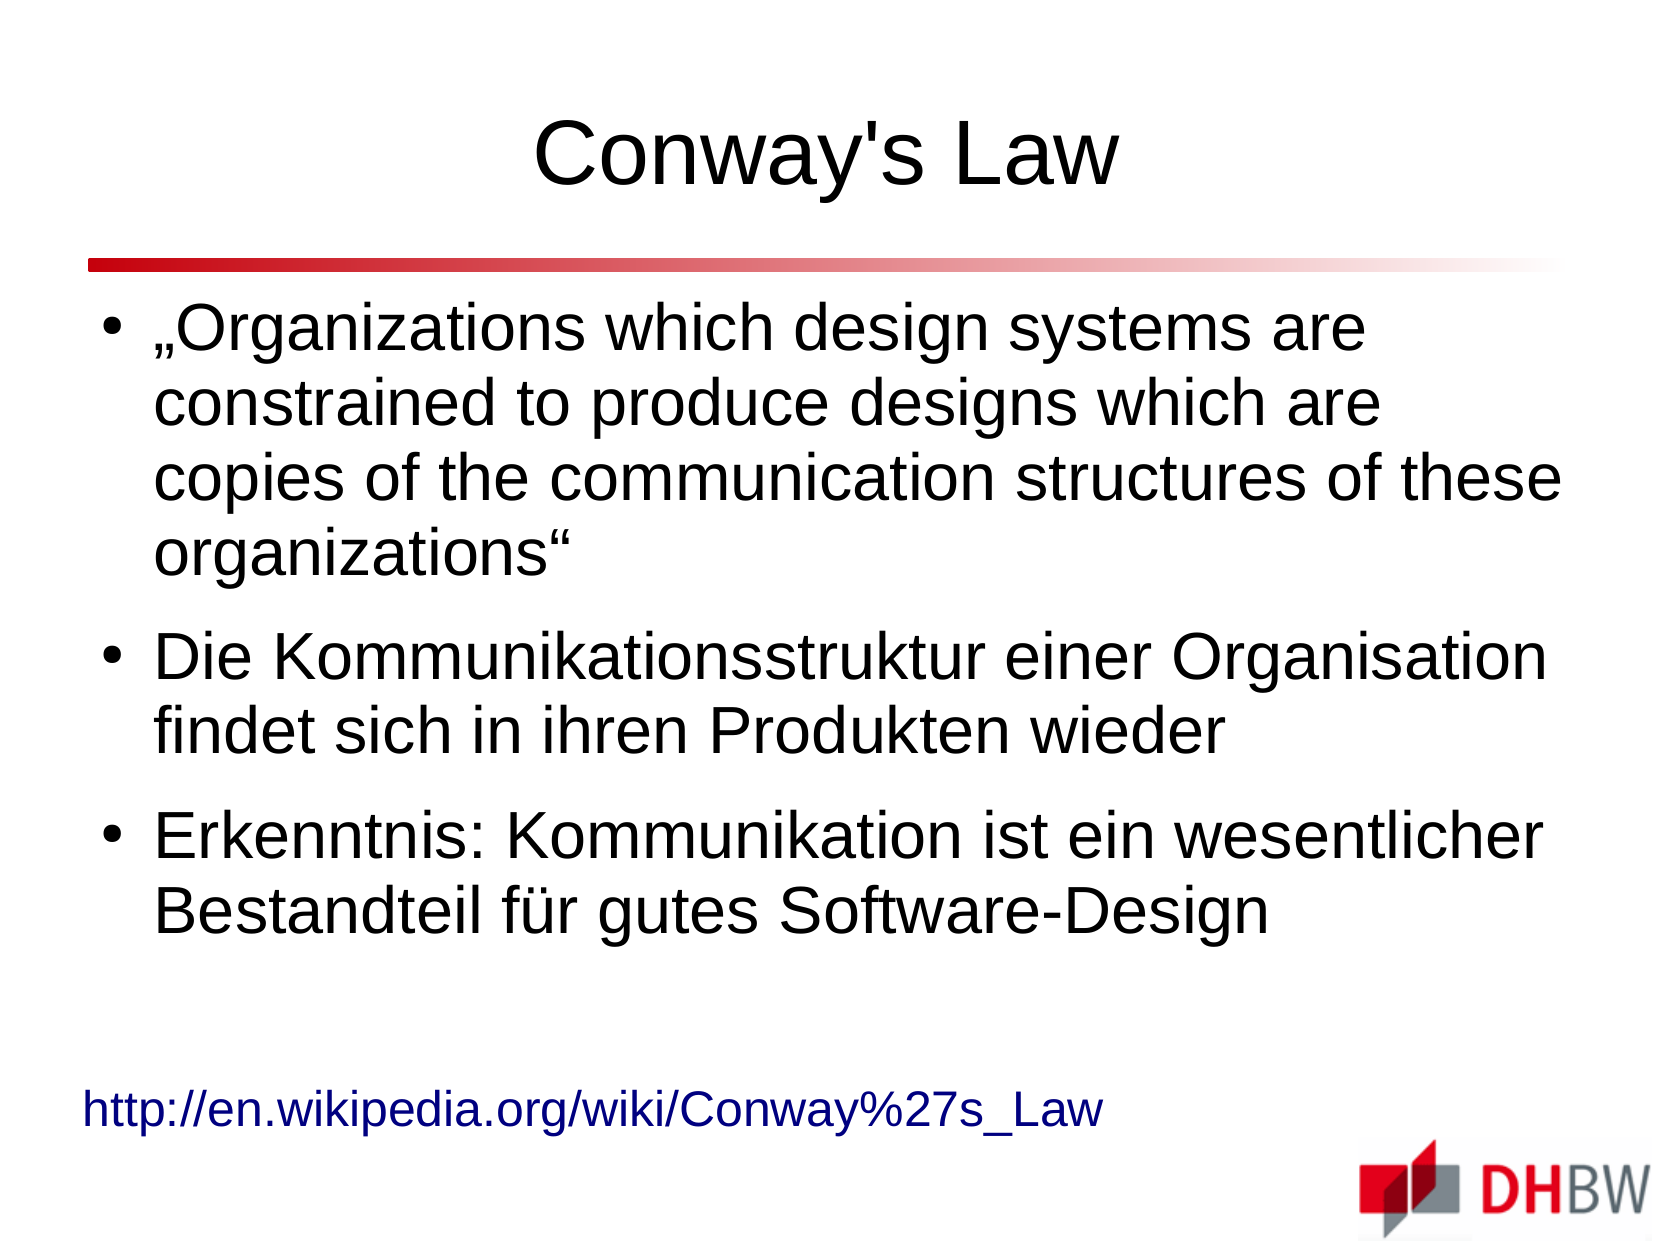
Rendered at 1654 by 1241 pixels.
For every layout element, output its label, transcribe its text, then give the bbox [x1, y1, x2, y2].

list „Organizations which design systems are constrained to produce designs which are copies of the communication structures of these organizations“ Die Kommunikationsstruktur einer Organisation findet sich in ihren Produkten wieder Erkenntnis: Kommunikation ist ein wesentlicher Bestandteil für gutes Software-Design http://en.wikipedia.org/wiki/Conway%27s_Law [82, 290, 1571, 1137]
picture [1358, 1137, 1652, 1241]
title Conway's Law [82, 56, 1571, 250]
